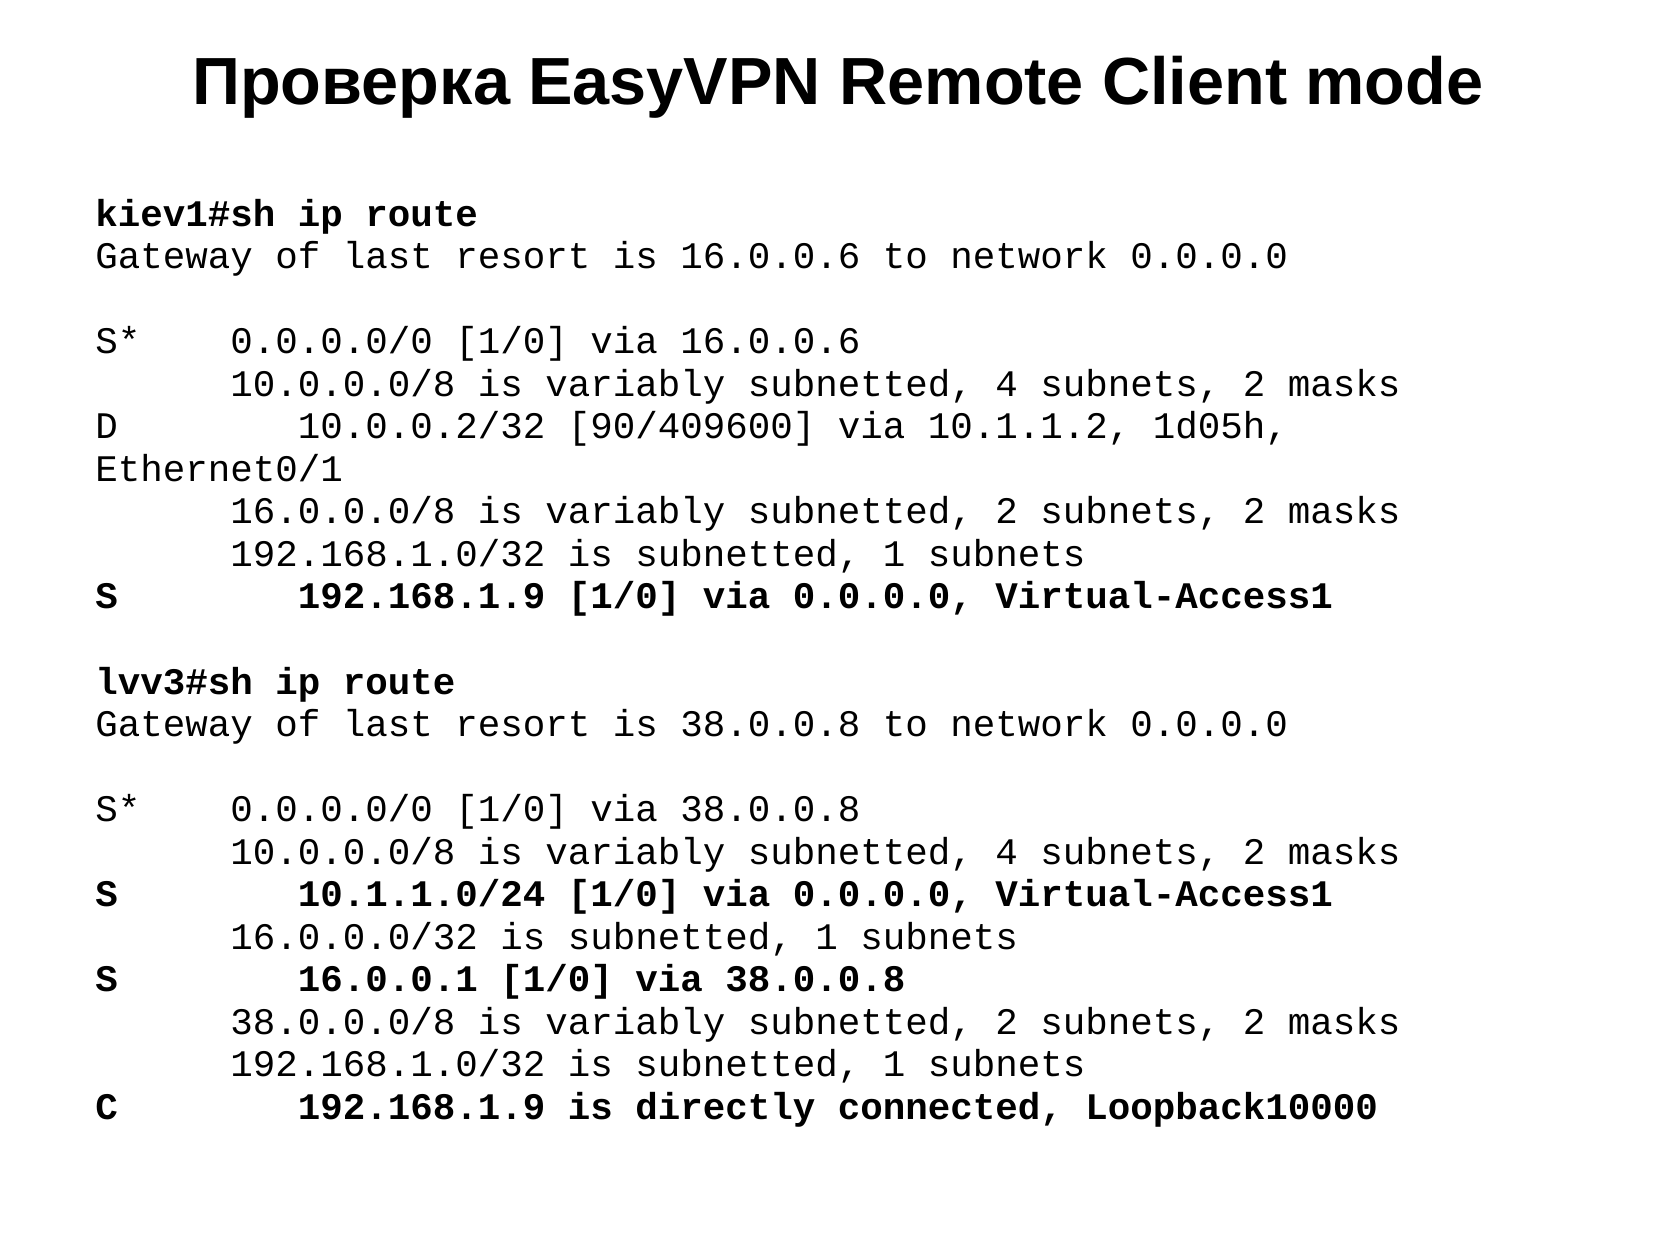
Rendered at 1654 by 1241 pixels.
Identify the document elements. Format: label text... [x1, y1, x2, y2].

text_box Проверка EasyVPN Remote Client mode [64, 31, 1613, 125]
list kiev1#sh ip route Gateway of last resort is 16.0.0.6 to network 0.0.0.0 S* 0.0.0.0/0 [1/0] via 16.0.0.6 10.0.0.0/8 is variably subnetted, 4 subnets, 2 masks D 10.0.0.2/32 [90/409600] via 10.1.1.2, 1d05h, Ethernet0/1 16.0.0.0/8 is variably subnetted, 2 subnets, 2 masks 192.168.1.0/32 is subnetted, 1 subnets S 192.168.1.9 [1/0] via 0.0.0.0, Virtual-Access1 lvv3#sh ip route Gateway of last resort is 38.0.0.8 to network 0.0.0.0 S* 0.0.0.0/0 [1/0] via 38.0.0.8 10.0.0.0/8 is variably subnetted, 4 subnets, 2 masks S 10.1.1.0/24 [1/0] via 0.0.0.0, Virtual-Access1 16.0.0.0/32 is subnetted, 1 subnets S 16.0.0.1 [1/0] via 38.0.0.8 38.0.0.0/8 is variably subnetted, 2 subnets, 2 masks 192.168.1.0/32 is subnetted, 1 subnets C 192.168.1.9 is directly connected, Loopback10000 [95, 195, 1538, 1213]
